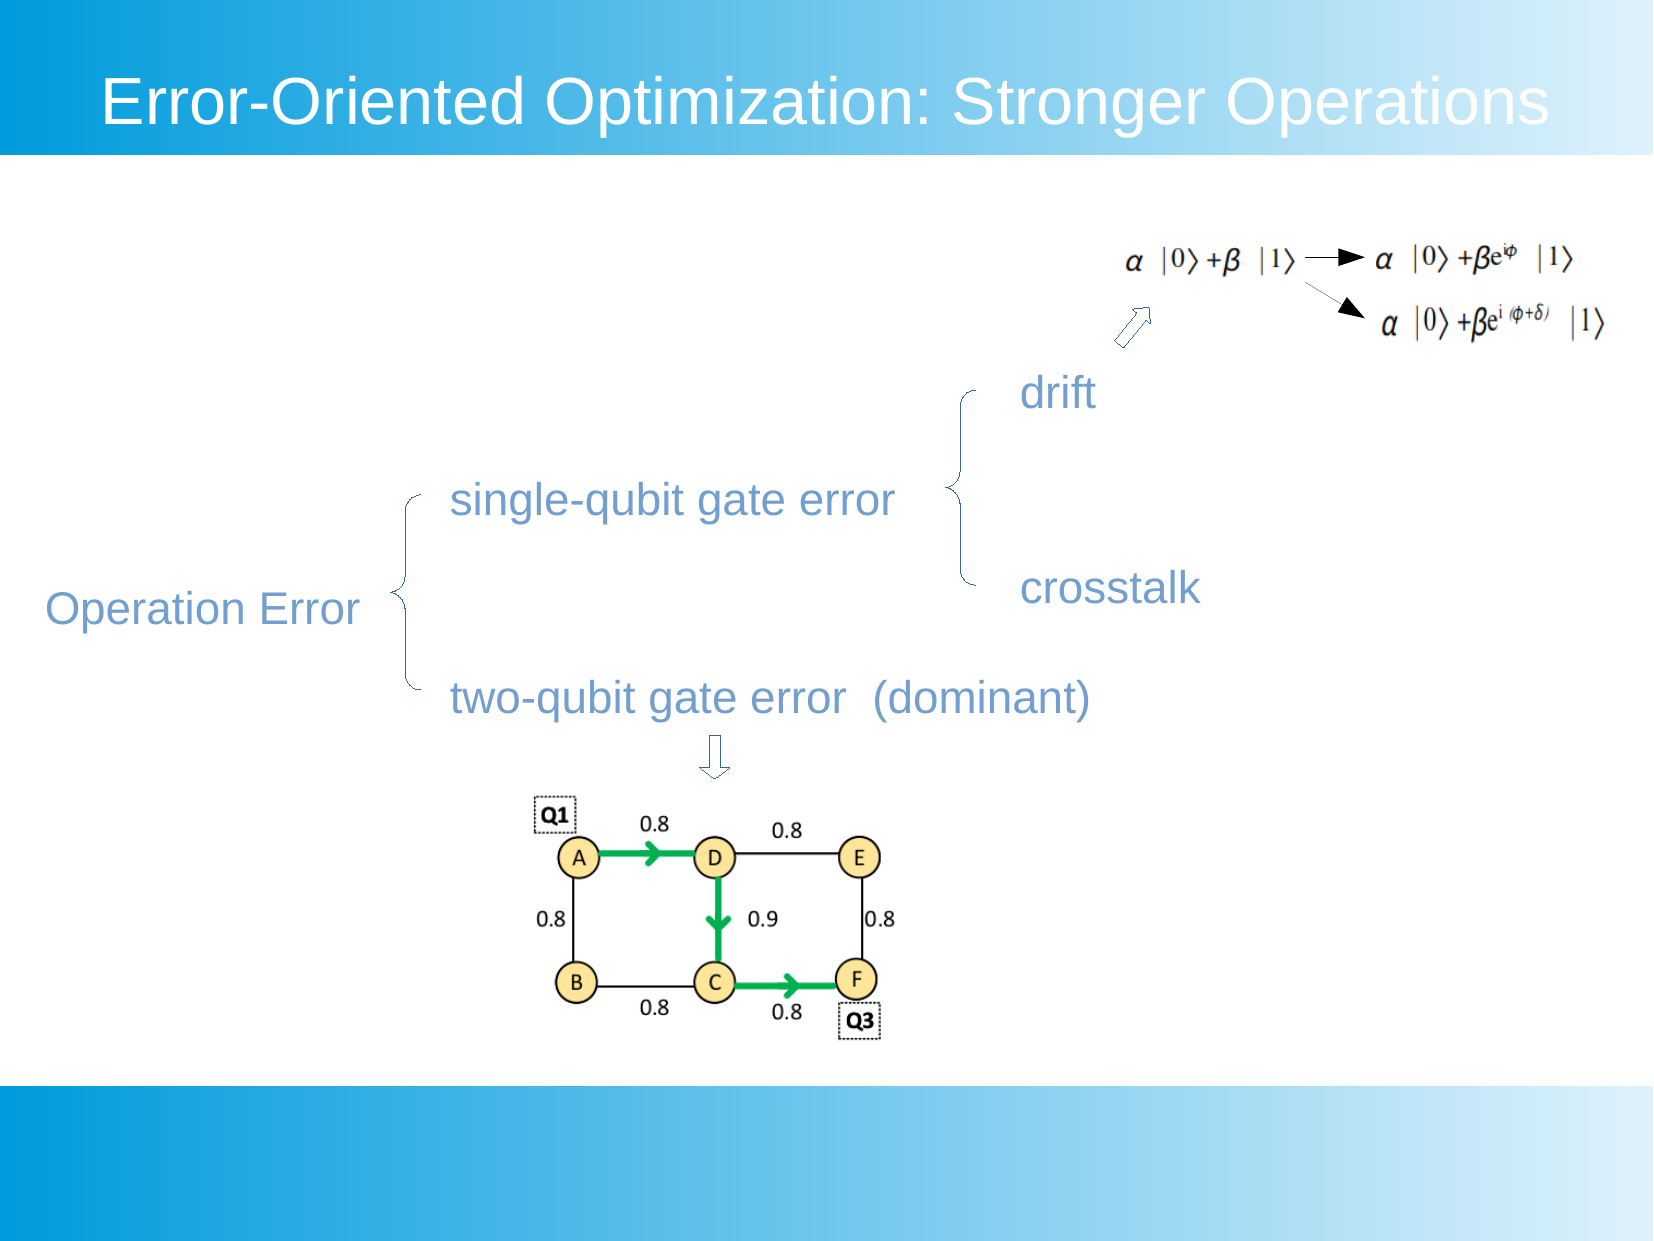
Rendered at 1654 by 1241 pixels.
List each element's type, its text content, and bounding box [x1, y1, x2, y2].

title Error-Oriented Optimization: Stronger Operations [82, 49, 1571, 155]
text_box Operation Error [30, 576, 406, 678]
picture [1376, 242, 1576, 283]
text_box single-qubit gate error [435, 467, 946, 568]
text_box crosstalk [1005, 555, 1231, 699]
picture [1125, 242, 1298, 281]
picture [1380, 292, 1606, 348]
text_box two-qubit gate error (dominant) [435, 664, 1141, 766]
text_box drift [1005, 360, 1126, 461]
text_box [1114, 307, 1151, 348]
text_box [699, 735, 730, 779]
picture [510, 791, 920, 1051]
